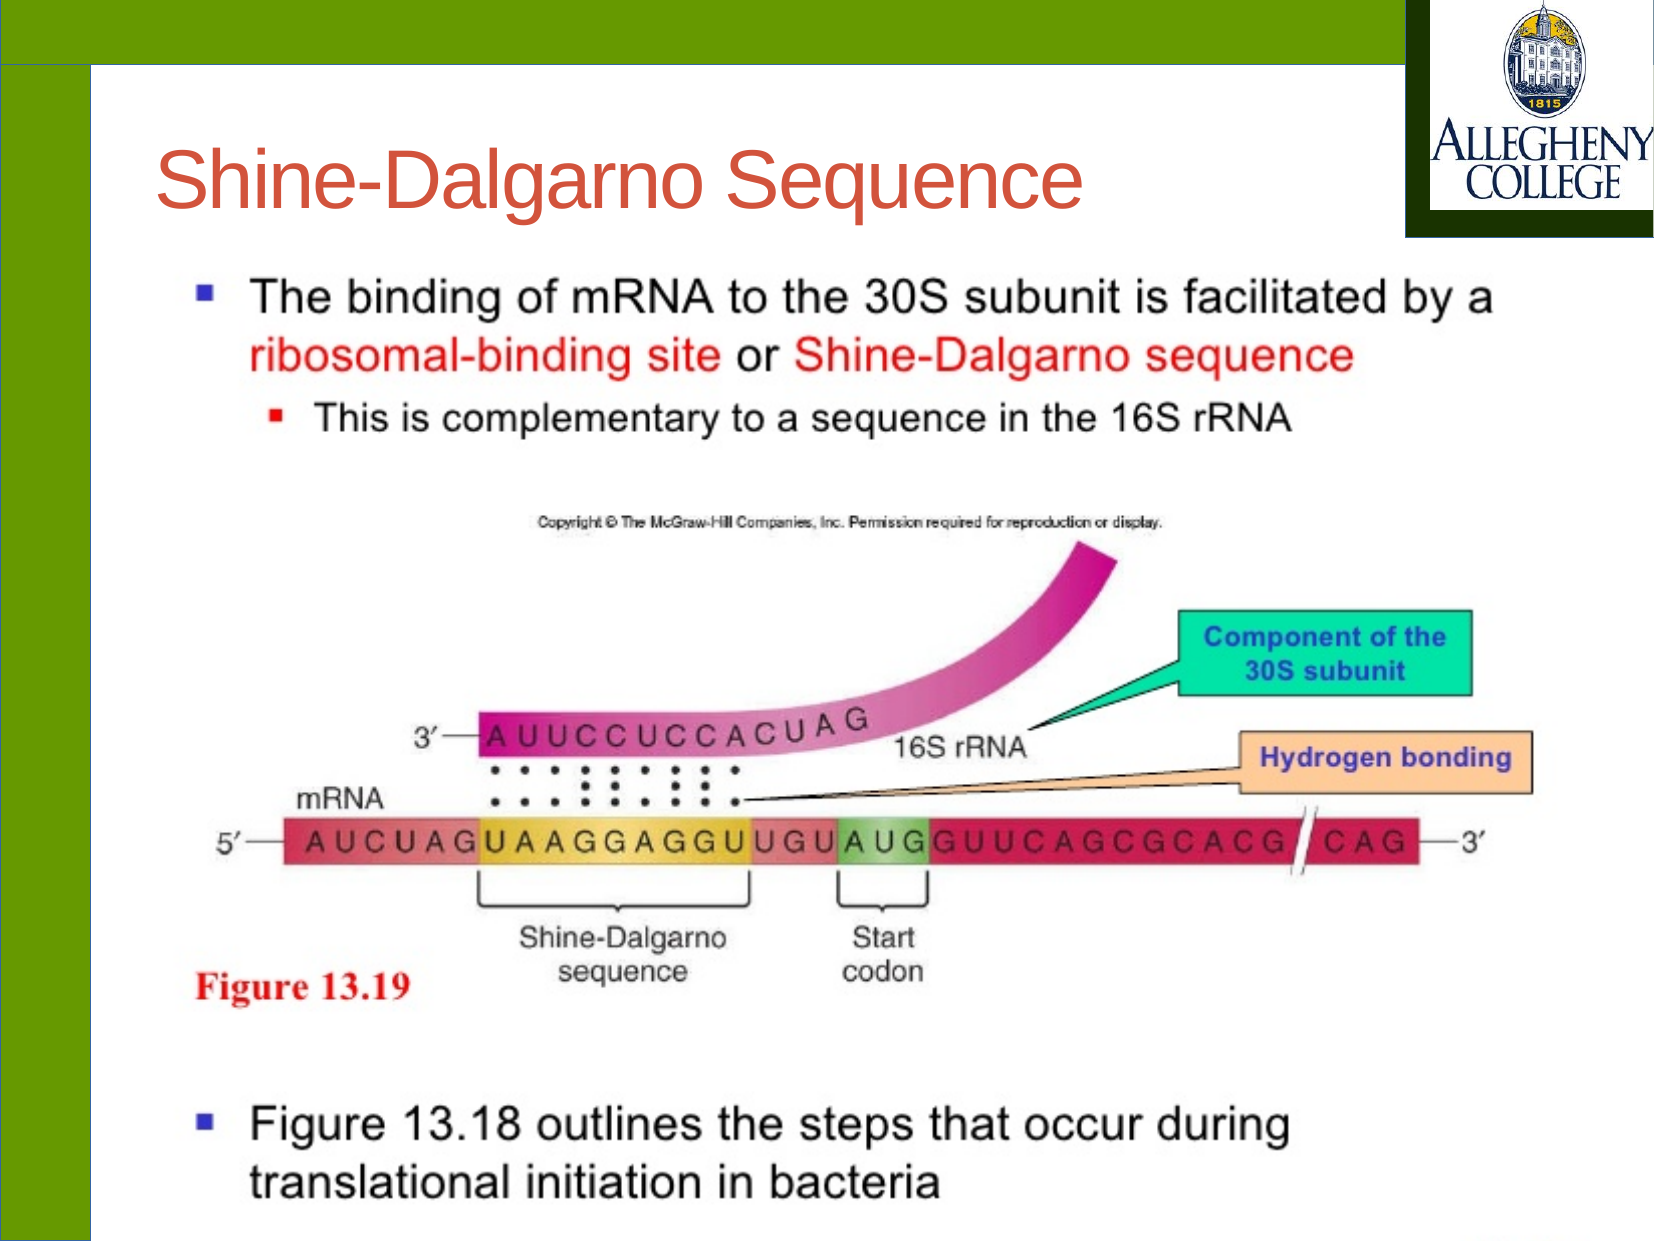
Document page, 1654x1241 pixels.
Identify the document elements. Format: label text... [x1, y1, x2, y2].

picture [1430, 0, 1654, 210]
text_box Shine-Dalgarno Sequence [154, 87, 1154, 274]
text_box [0, 0, 1654, 1241]
picture [144, 209, 1606, 1241]
